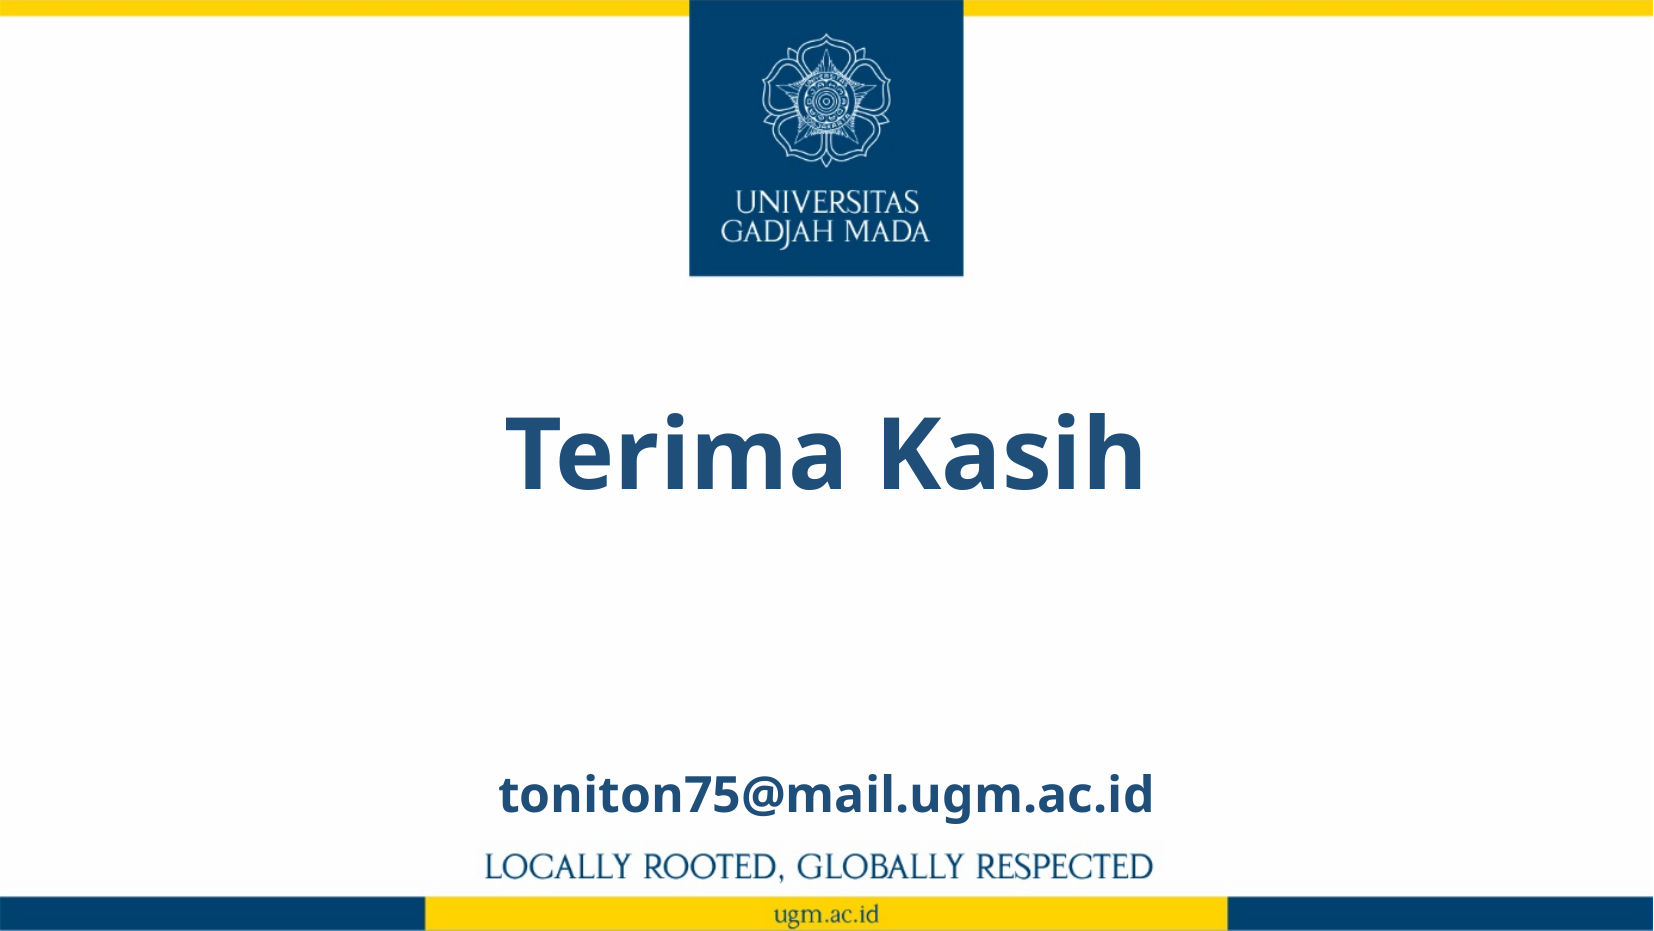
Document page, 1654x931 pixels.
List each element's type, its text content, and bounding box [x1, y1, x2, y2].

picture [0, 0, 1653, 931]
text_box toniton75@mail.ugm.ac.id [113, 722, 1540, 831]
title Terima Kasih [113, 411, 1540, 519]
